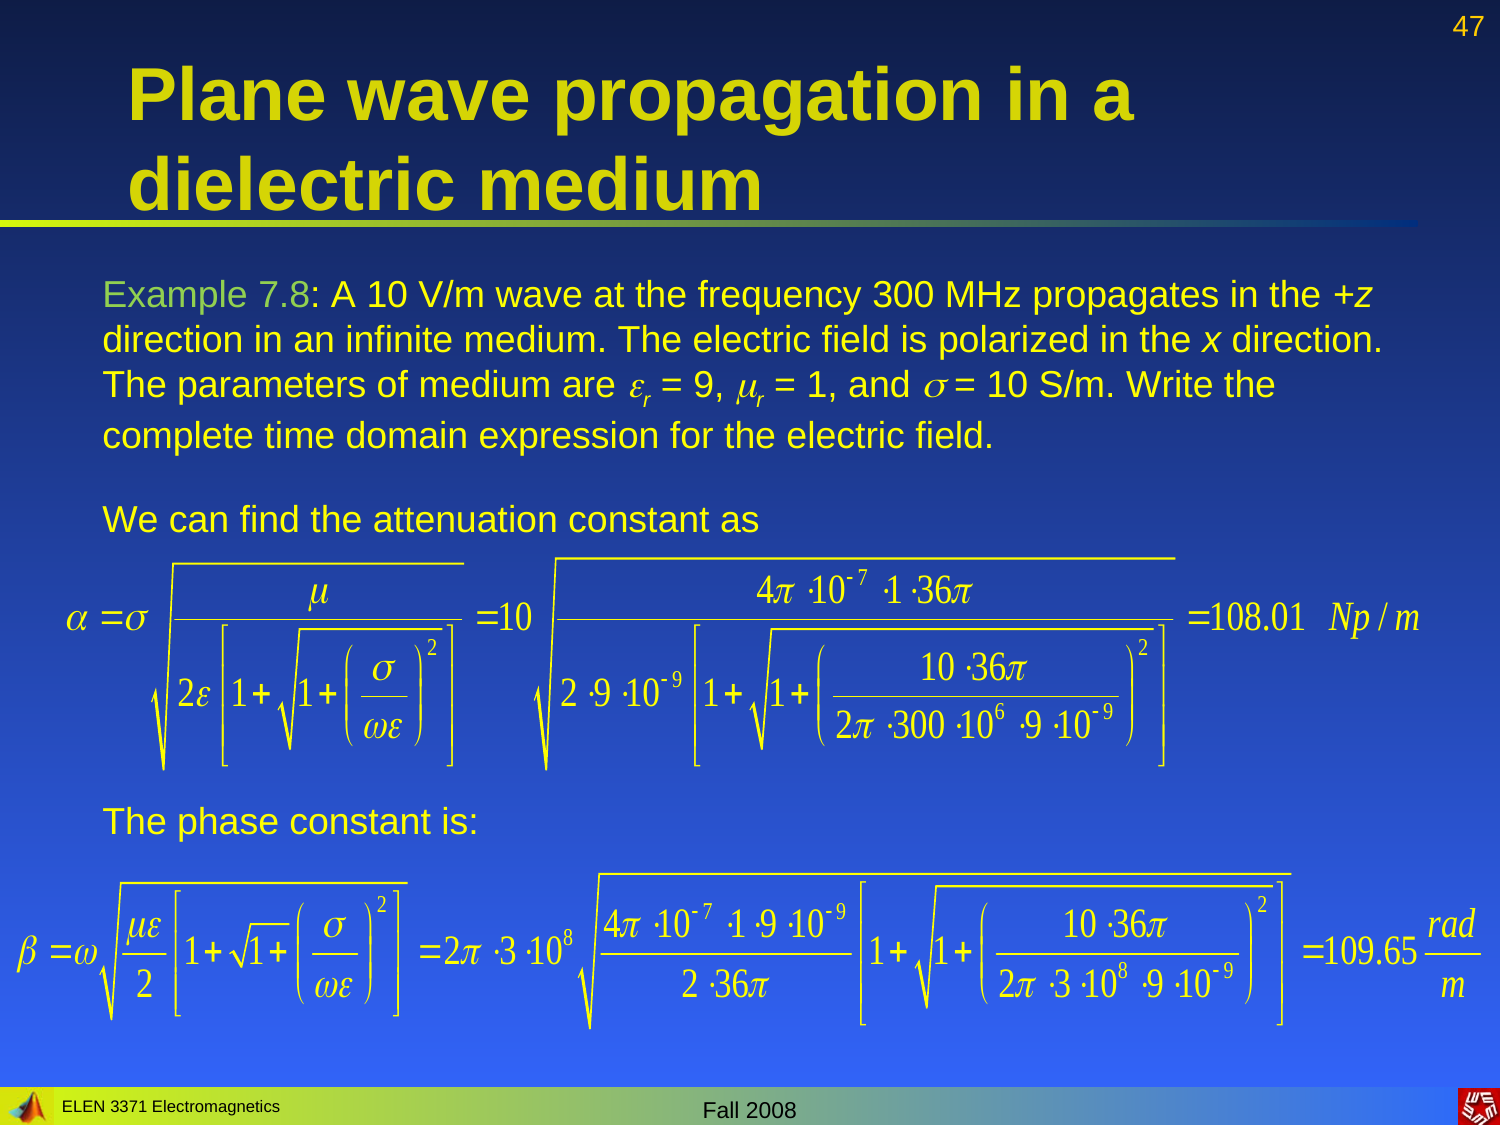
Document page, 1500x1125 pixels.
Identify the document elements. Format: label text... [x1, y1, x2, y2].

title Plane wave propagation in a dielectric medium [112, 37, 1388, 201]
text_box The phase constant is: [87, 789, 1150, 851]
chart [10, 863, 1488, 1038]
picture [0, 1087, 54, 1125]
text_box Example 7.8: A 10 V/m wave at the frequency 300 MHz propagates in the +z direction in an infinite medium. The electric field is polarized in the x direction. The parameters of medium are r = 9, r = 1, and  = 10 S/m. Write the complete time domain expression for the electric field. [87, 262, 1426, 465]
picture [1458, 1088, 1500, 1125]
text_box We can find the attenuation constant as [87, 487, 1150, 548]
chart [61, 549, 1427, 780]
